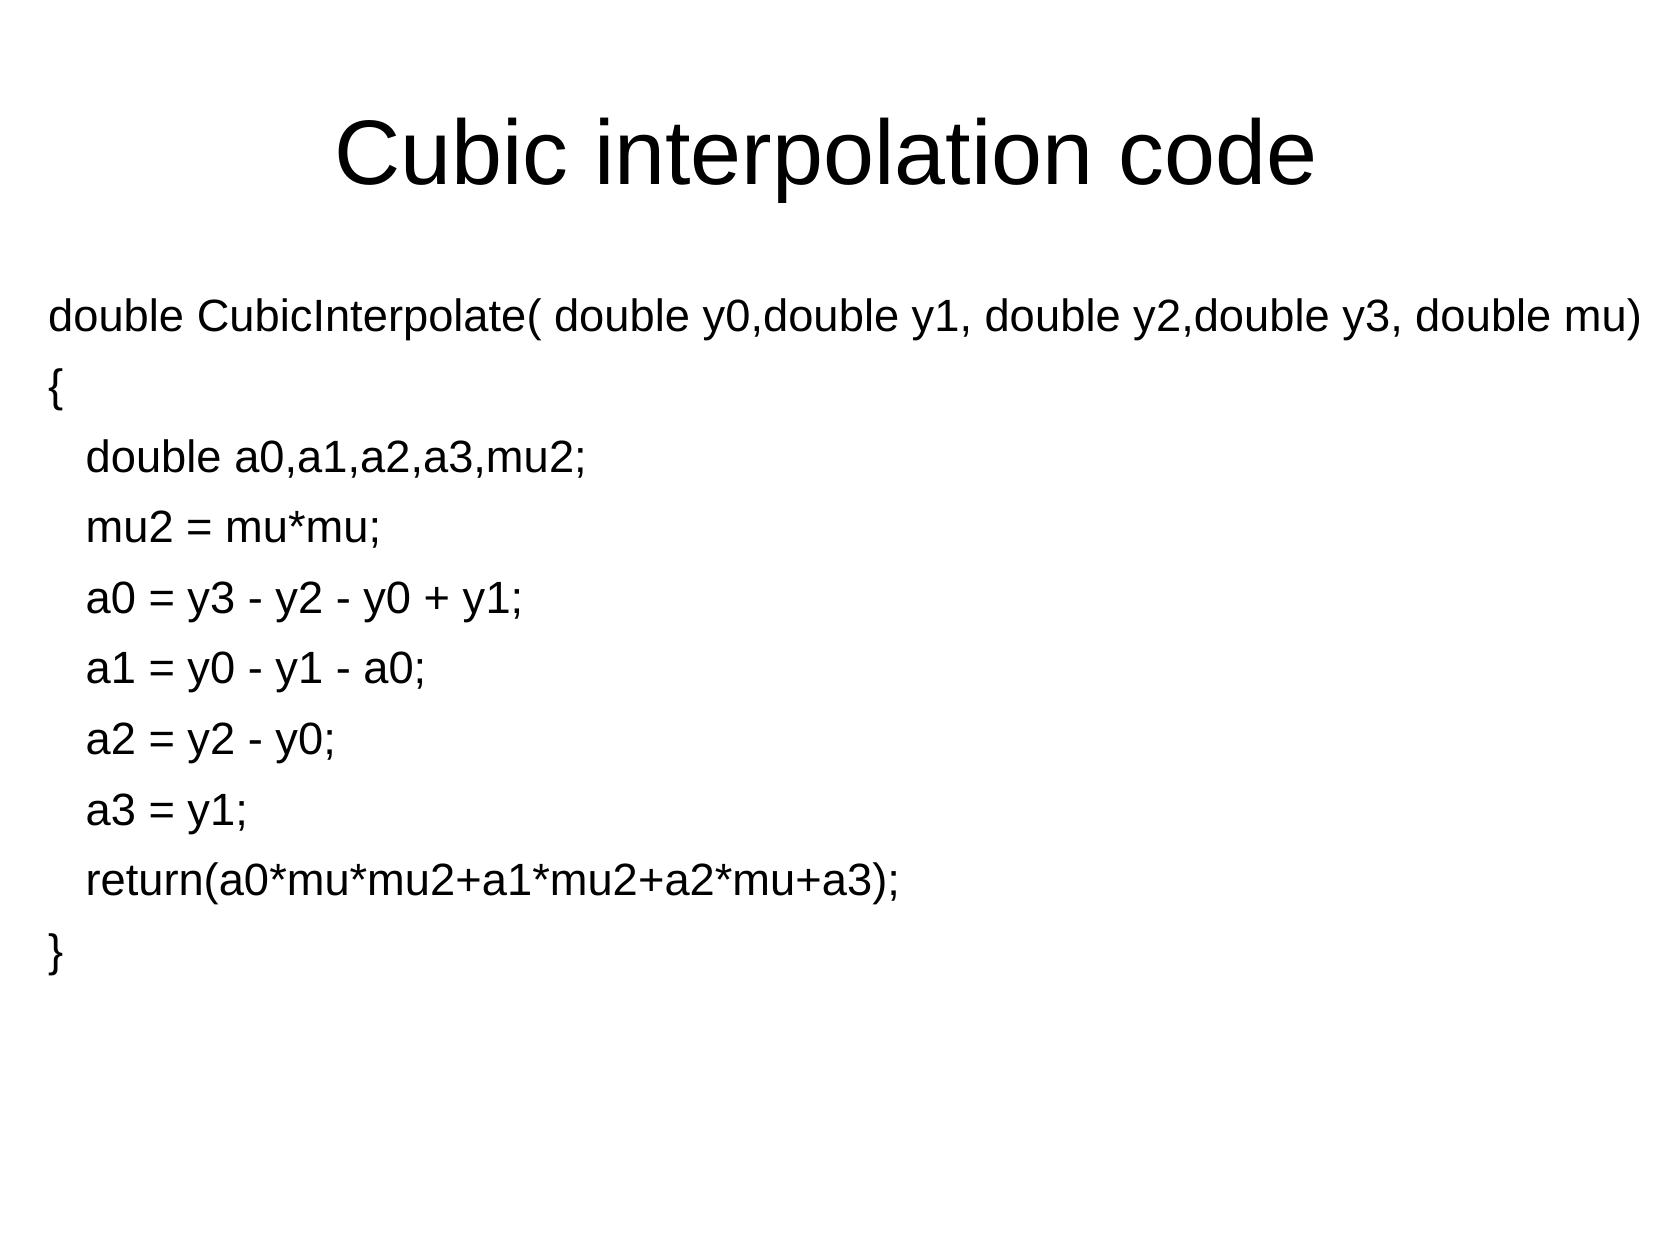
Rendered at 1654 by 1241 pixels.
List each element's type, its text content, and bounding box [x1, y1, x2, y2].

title Cubic interpolation code [82, 49, 1571, 257]
list double CubicInterpolate( double y0,double y1, double y2,double y3, double mu) { double a0,a1,a2,a3,mu2; mu2 = mu*mu; a0 = y3 - y2 - y0 + y1; a1 = y0 - y1 - a0; a2 = y2 - y0; a3 = y1; return(a0*mu*mu2+a1*mu2+a2*mu+a3); } [0, 290, 1654, 1010]
